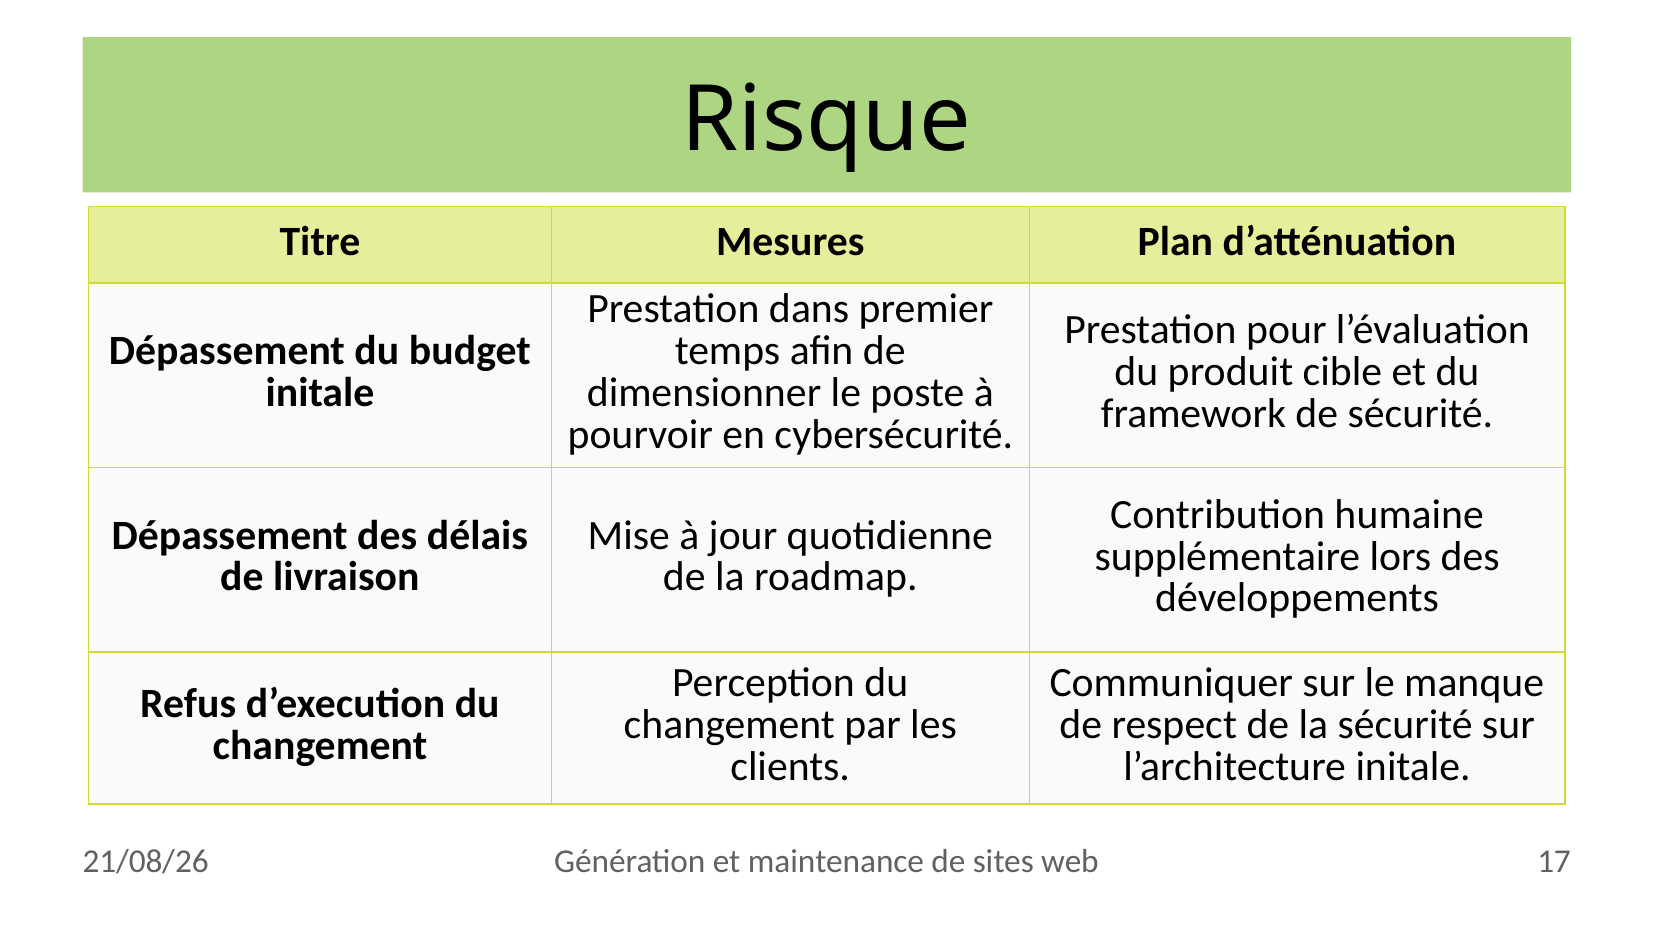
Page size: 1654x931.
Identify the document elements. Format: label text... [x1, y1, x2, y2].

table_cell Communiquer sur le manque de respect de la sécurité sur l’architecture initale. [1030, 653, 1564, 803]
table_cell Dépassement du budget initale [89, 284, 551, 467]
table_cell Prestation pour l’évaluation du produit cible et du framework de sécurité. [1030, 284, 1564, 467]
title Risque [82, 37, 1571, 193]
table_cell Prestation dans premier temps afin de dimensionner le poste à pourvoir en cybersécurité. [552, 284, 1029, 467]
table_header Titre [89, 207, 551, 282]
table_header Mesures [552, 207, 1029, 282]
table_cell Dépassement des délais de livraison [89, 468, 551, 651]
table_header Plan d’atténuation [1030, 207, 1564, 282]
table_cell Contribution humaine supplémentaire lors des développements [1030, 468, 1564, 651]
table_cell Refus d’execution du changement [89, 653, 551, 803]
table_cell Perception du changement par les clients. [552, 653, 1029, 803]
table_cell Mise à jour quotidienne de la roadmap. [552, 468, 1029, 651]
